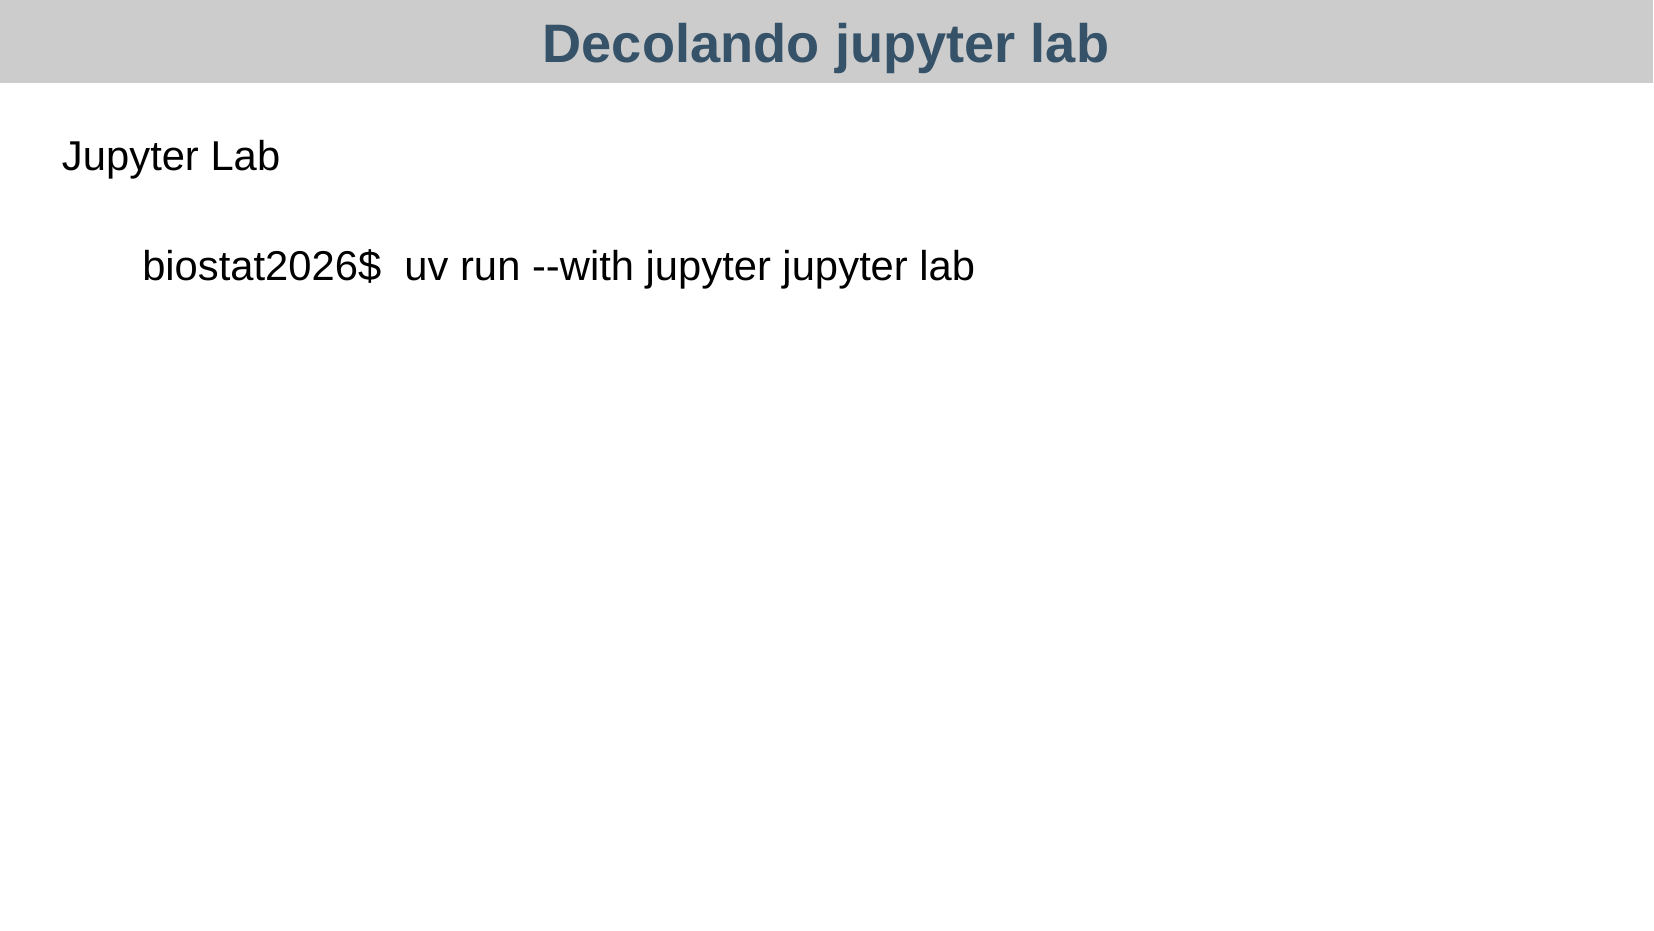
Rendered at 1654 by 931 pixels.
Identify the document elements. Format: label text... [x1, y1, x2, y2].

text_box biostat2026$ uv run --with jupyter jupyter lab [127, 231, 1405, 315]
text_box Jupyter Lab [47, 121, 1654, 204]
text_box Decolando jupyter lab [0, 0, 1653, 83]
